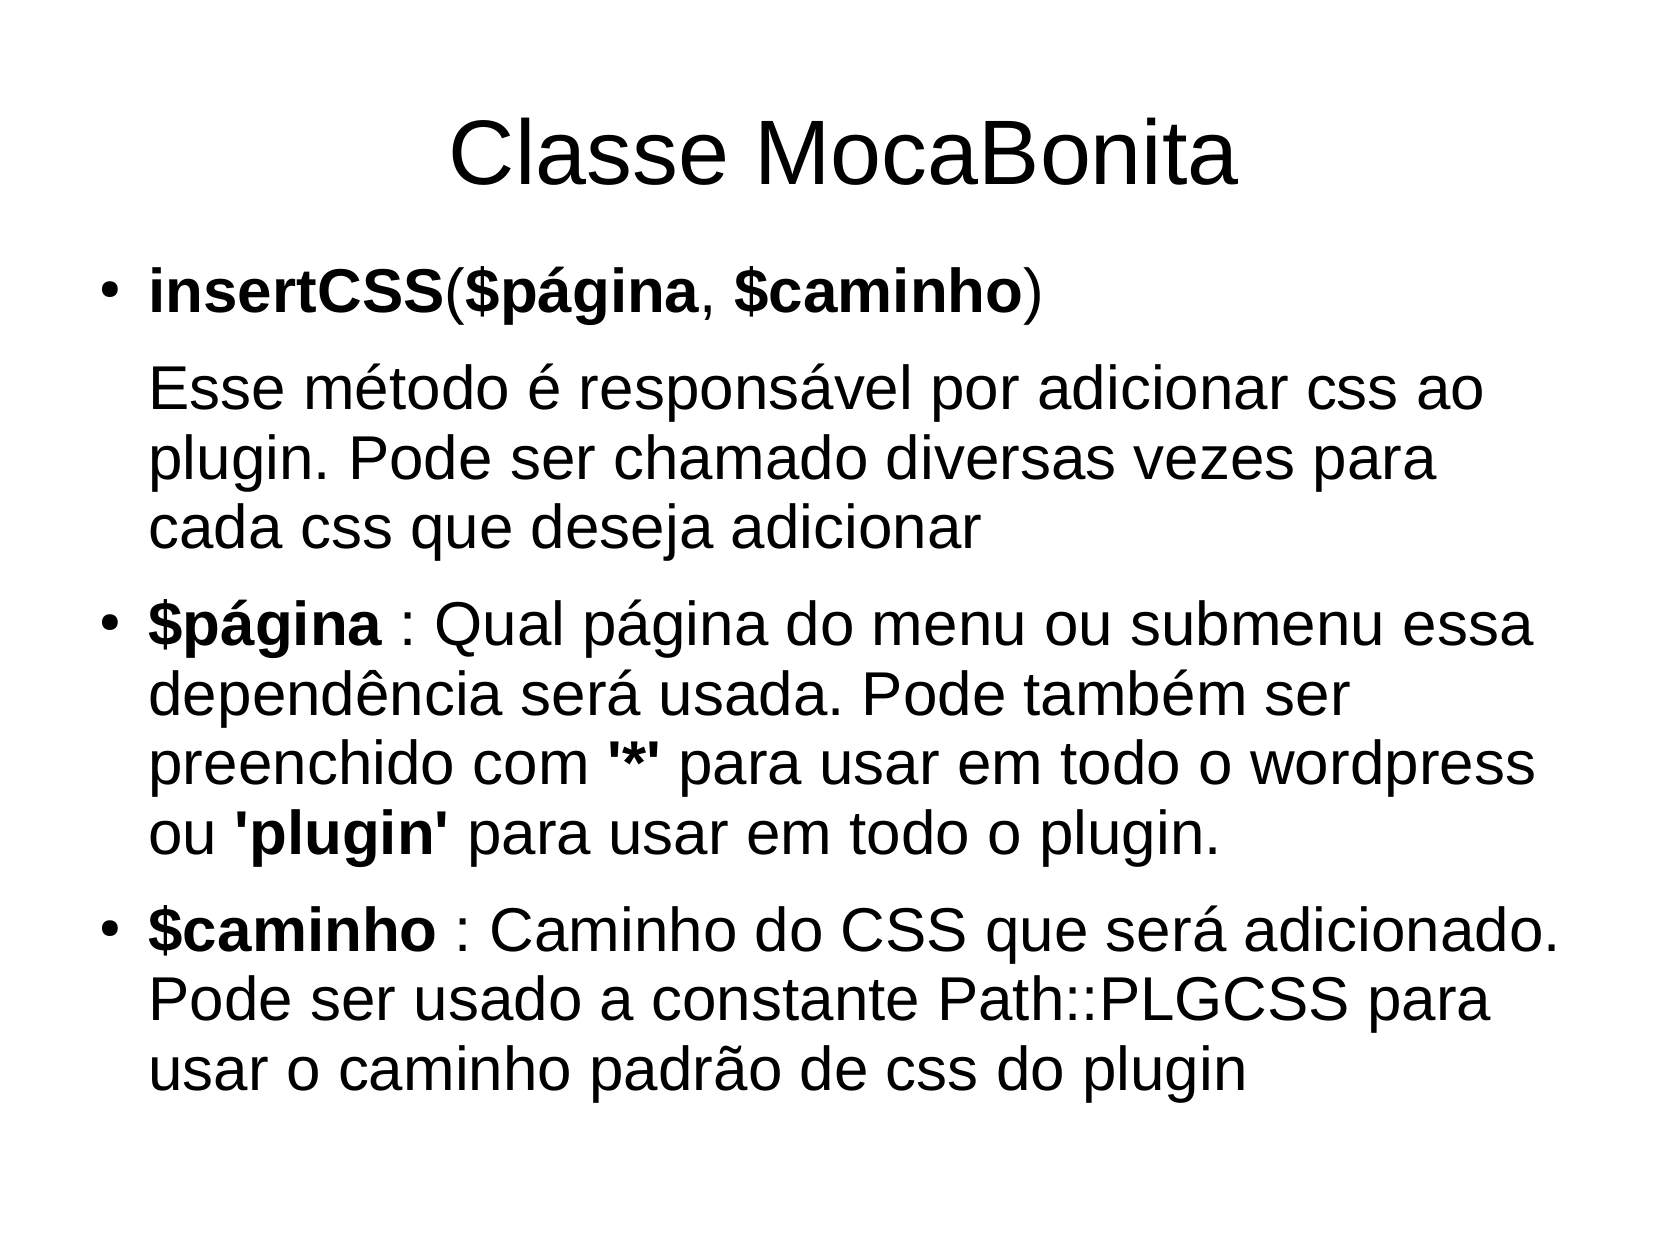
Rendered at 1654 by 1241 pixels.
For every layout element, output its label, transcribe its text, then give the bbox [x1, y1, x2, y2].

list insertCSS($página, $caminho) Esse método é responsável por adicionar css ao plugin. Pode ser chamado diversas vezes para cada css que deseja adicionar $página : Qual página do menu ou submenu essa dependência será usada. Pode também ser preenchido com '*' para usar em todo o wordpress ou 'plugin' para usar em todo o plugin. $caminho : Caminho do CSS que será adicionado. Pode ser usado a constante Path::PLGCSS para usar o caminho padrão de css do plugin [82, 256, 1583, 1193]
title Classe MocaBonita [82, 49, 1571, 256]
